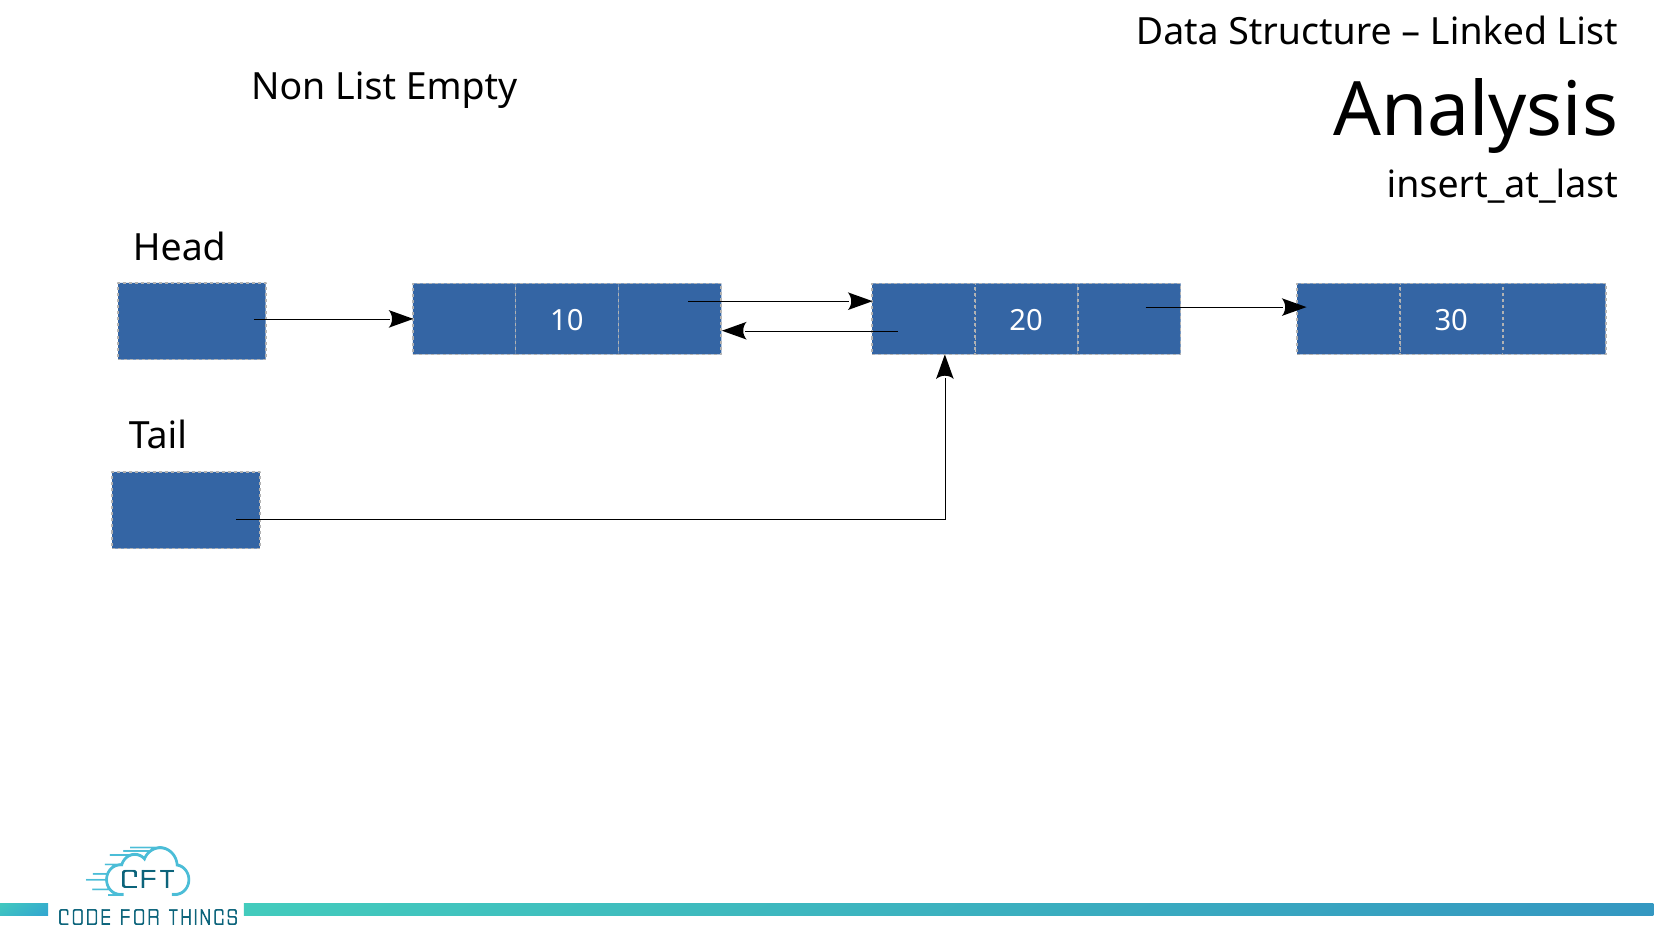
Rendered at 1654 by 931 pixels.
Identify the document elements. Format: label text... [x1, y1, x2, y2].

text_box Tail [114, 401, 237, 468]
text_box [1077, 283, 1181, 355]
picture [59, 846, 237, 925]
text_box 30 [1401, 283, 1502, 355]
text_box 10 [516, 283, 618, 355]
text_box [1297, 283, 1401, 355]
text_box [112, 471, 260, 549]
text_box [412, 283, 516, 355]
text_box Head [118, 212, 285, 293]
text_box 20 [975, 283, 1077, 355]
text_box [872, 283, 975, 355]
text_box [618, 283, 722, 355]
text_box [118, 293, 266, 360]
text_box Non List Empty [236, 52, 662, 119]
title Data Structure – Linked List Analysis insert_at_last [1099, 0, 1619, 216]
text_box [1502, 283, 1606, 355]
